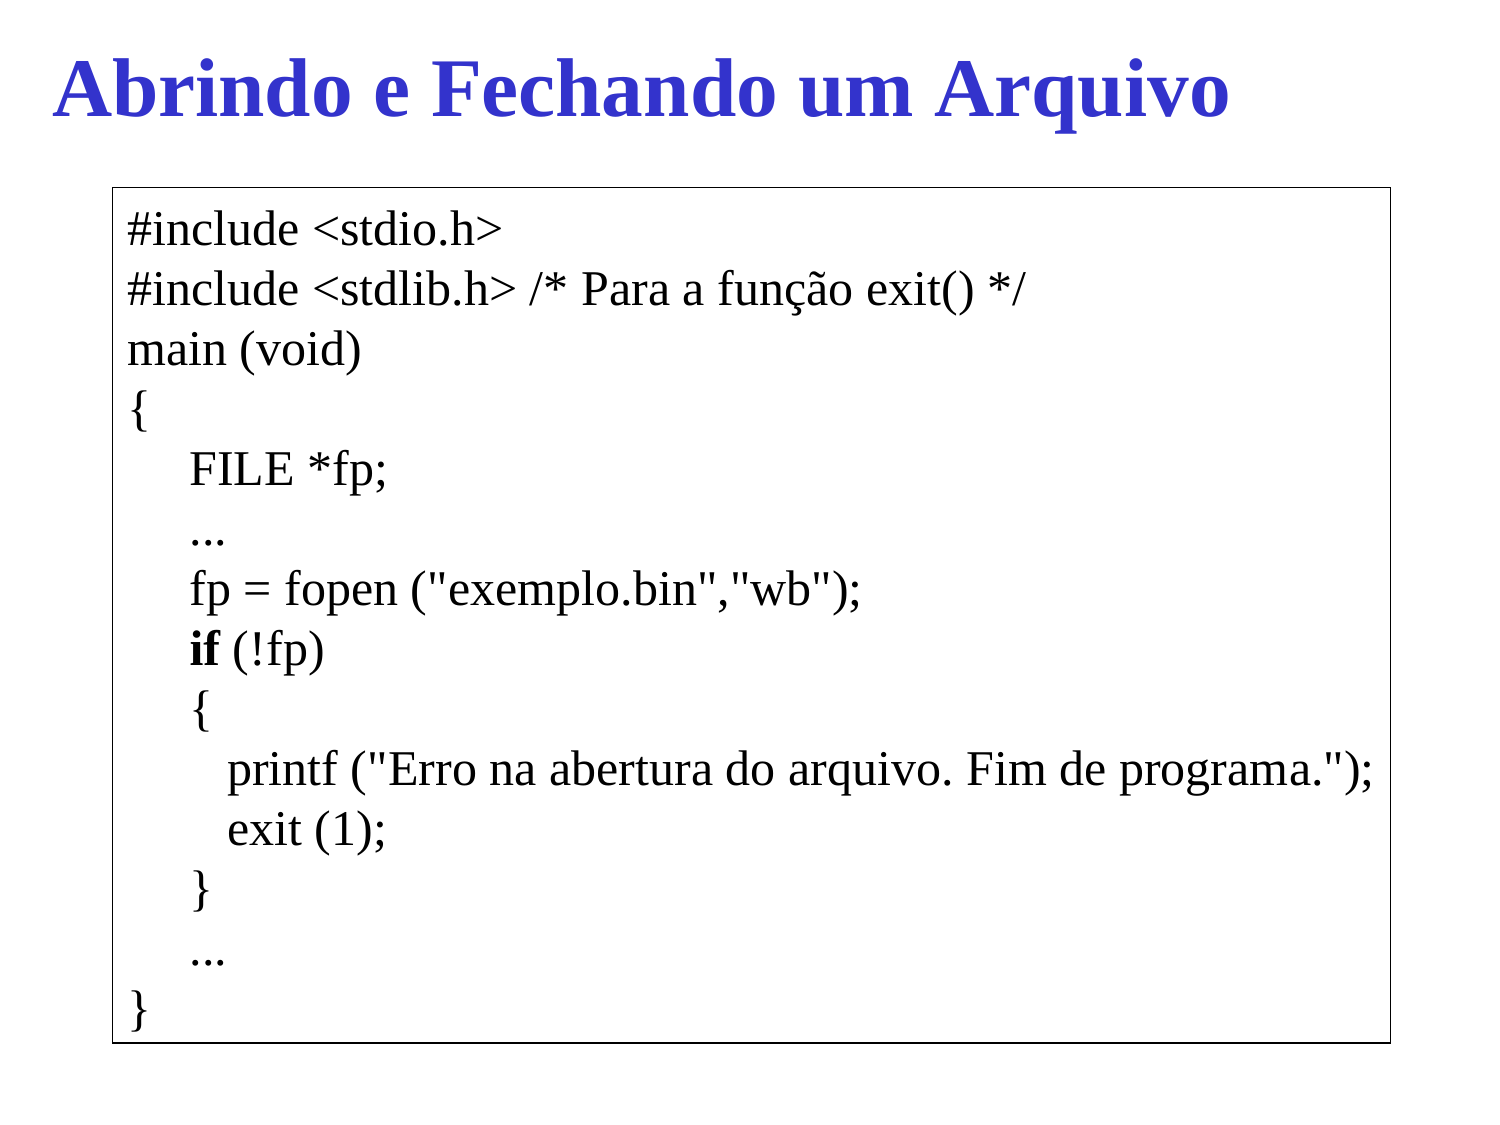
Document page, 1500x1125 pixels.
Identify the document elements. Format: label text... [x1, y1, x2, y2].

text_box Abrindo e Fechando um Arquivo [37, 24, 1247, 141]
text_box #include <stdio.h> #include <stdlib.h> /* Para a função exit() */ main (void) { FILE *fp; ... fp = fopen ("exemplo.bin","wb"); if (!fp) { printf ("Erro na abertura do arquivo. Fim de programa."); exit (1); } ... } [112, 187, 1391, 1043]
